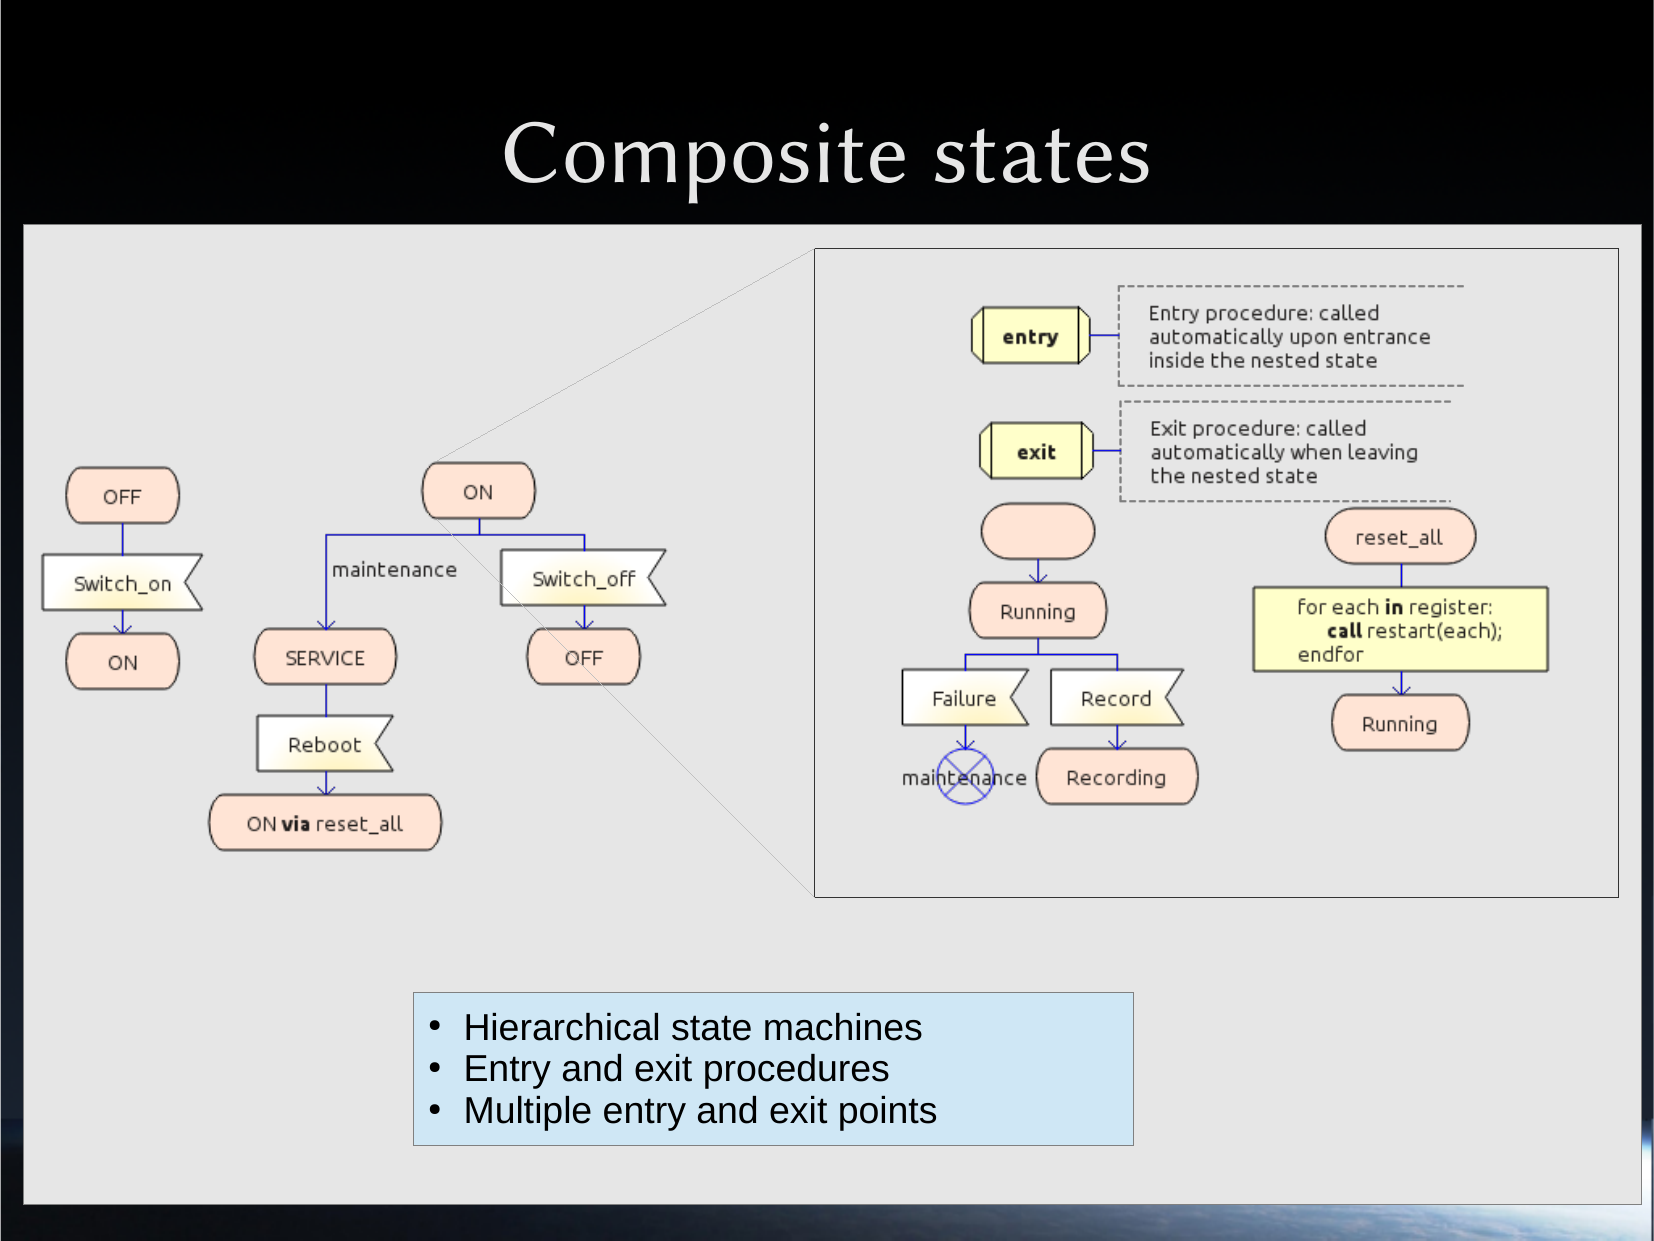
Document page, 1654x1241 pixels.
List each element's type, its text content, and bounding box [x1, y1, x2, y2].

title Composite states [815, 249, 1571, 257]
title Composite states [82, 49, 1571, 257]
text_box Hierarchical state machines Entry and exit procedures Multiple entry and exit points [413, 992, 1134, 1146]
text_box [815, 249, 1618, 897]
text_box [23, 224, 1642, 1205]
picture [0, 0, 1654, 1241]
